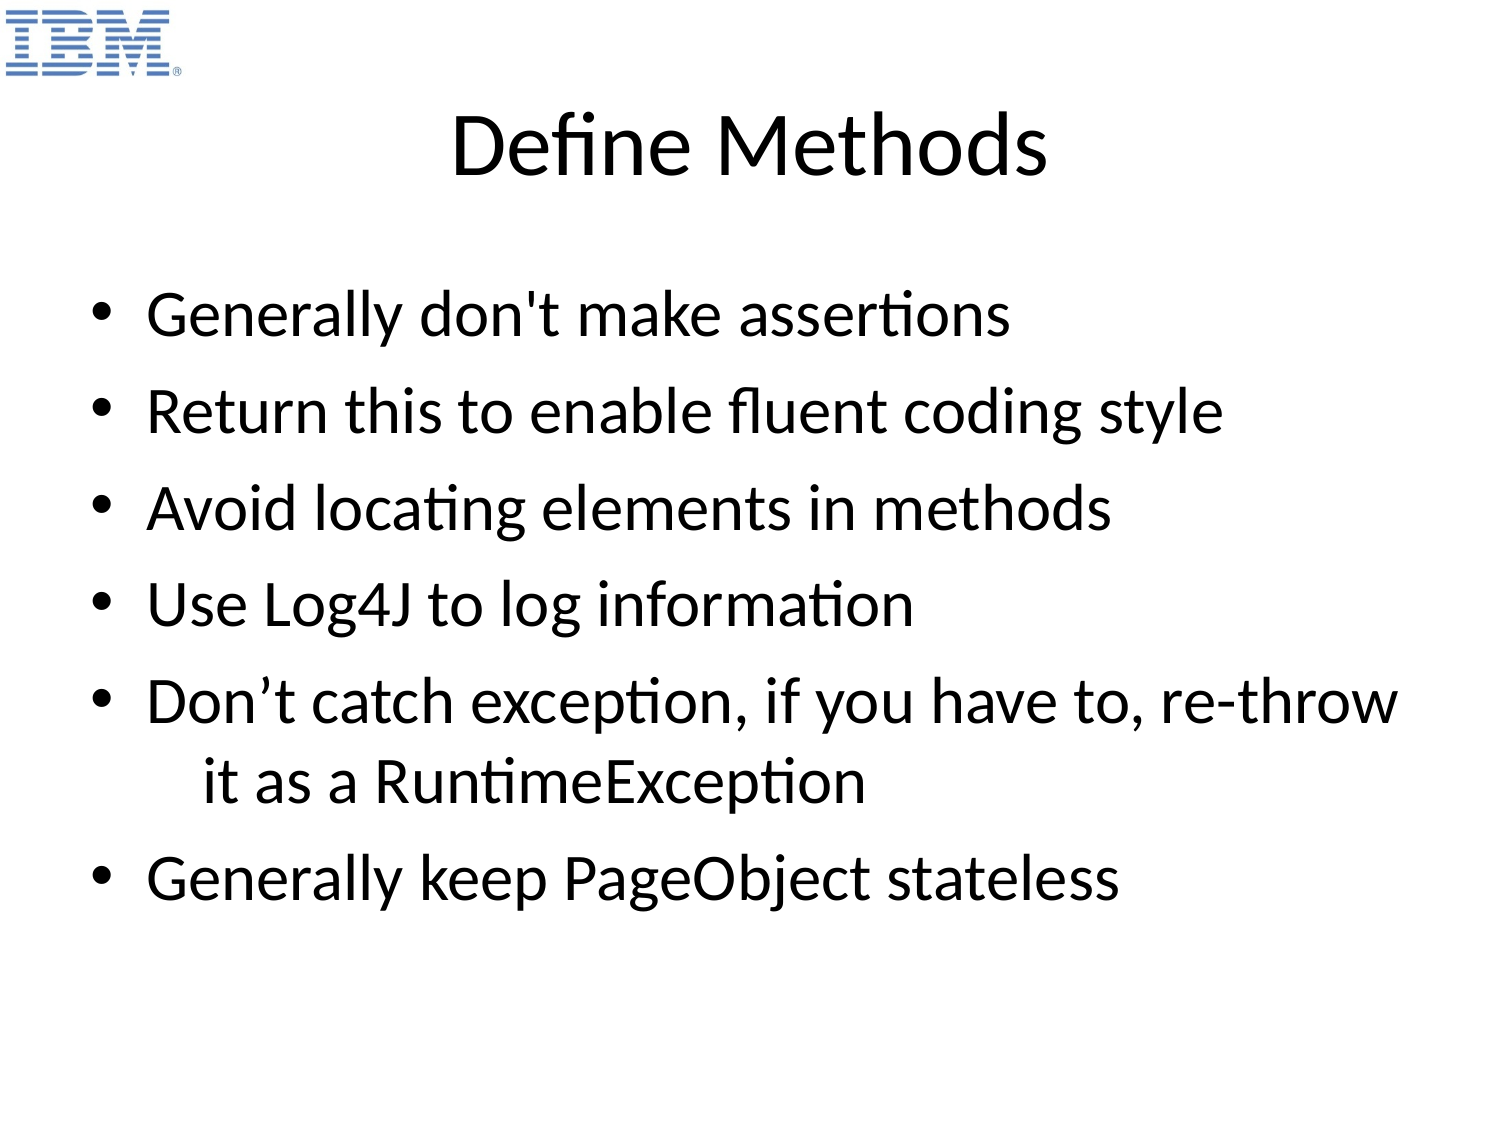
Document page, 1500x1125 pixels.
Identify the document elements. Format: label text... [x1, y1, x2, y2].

title Define Methods [75, 45, 1426, 233]
list Generally don't make assertions Return this to enable fluent coding style Avoid locating elements in methods Use Log4J to log information Don’t catch exception, if you have to, re-throw it as a RuntimeException Generally keep PageObject stateless [75, 262, 1426, 1005]
